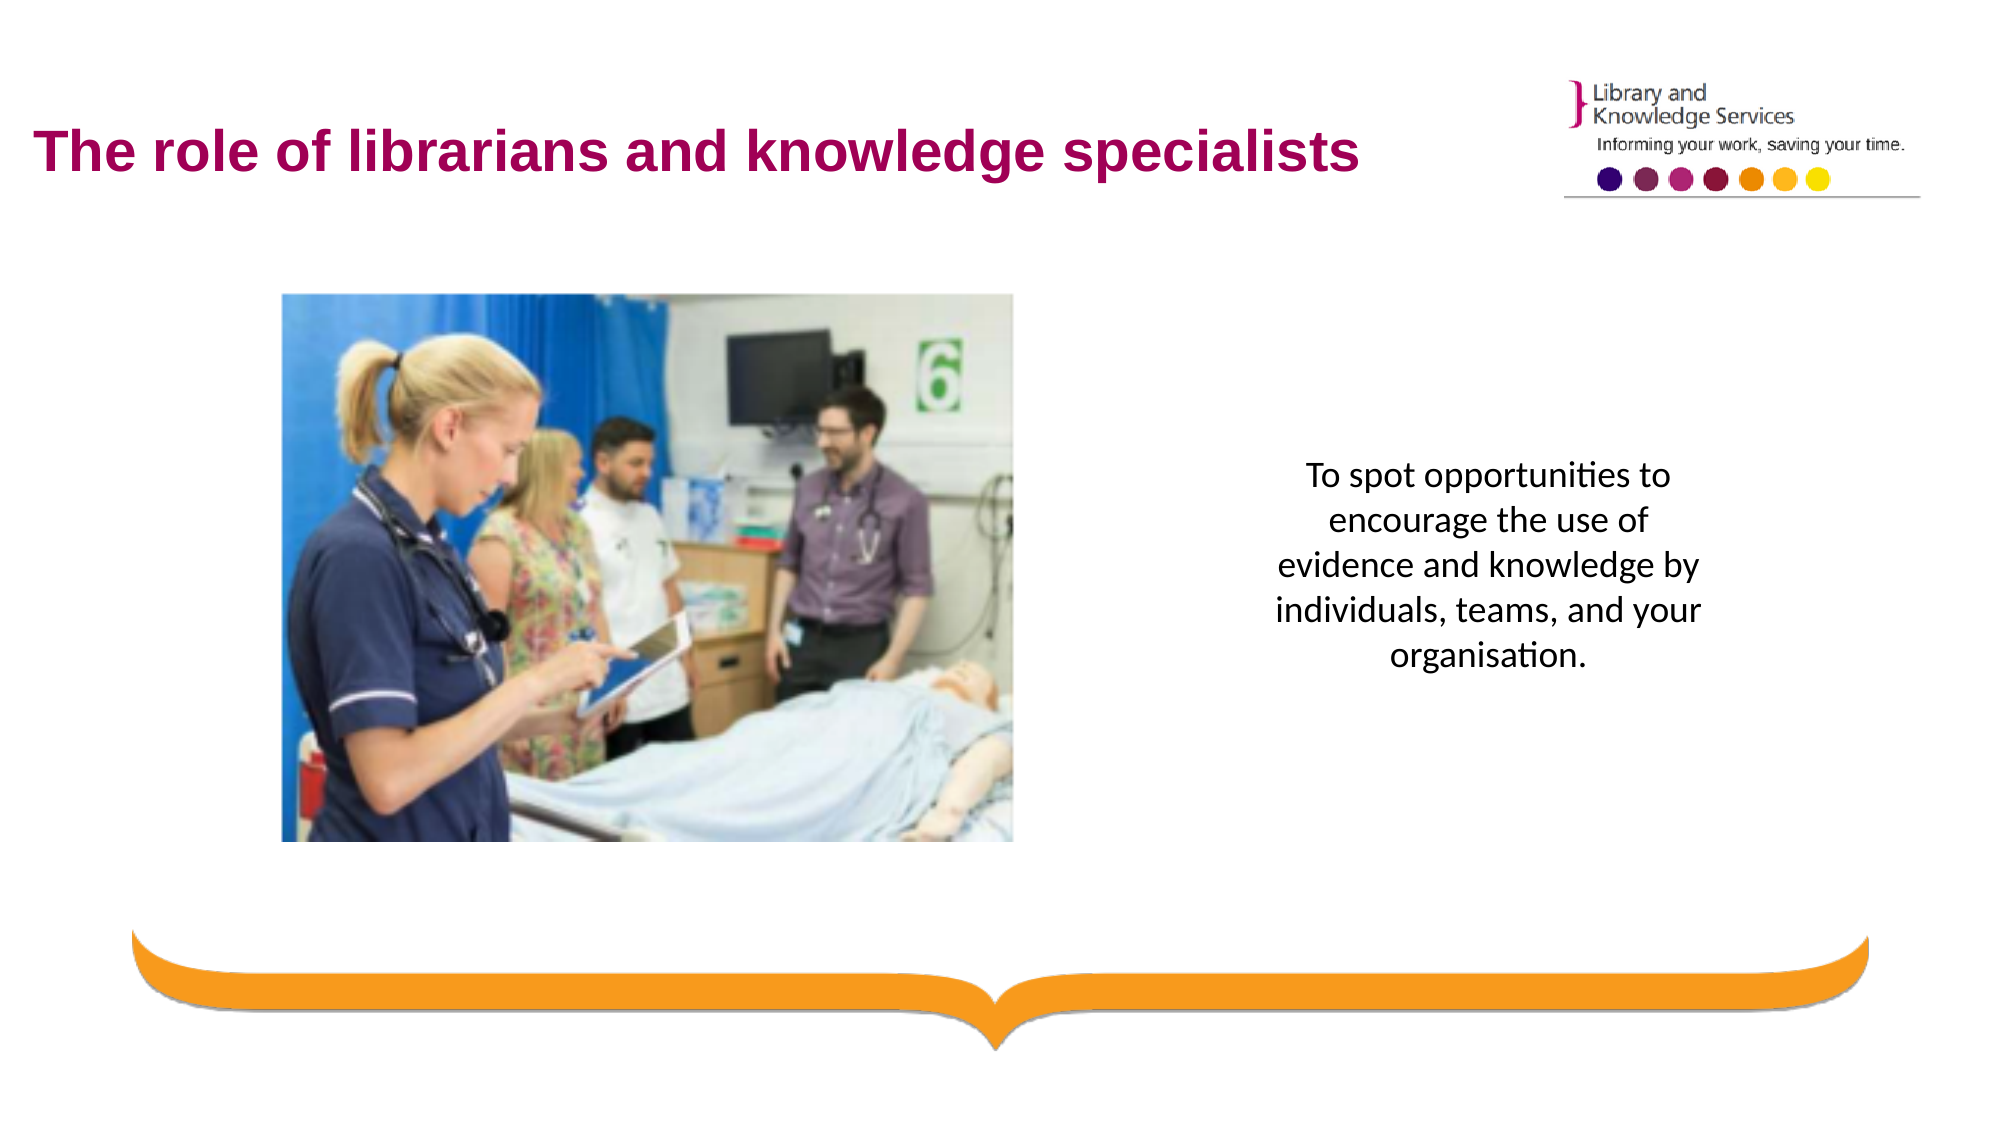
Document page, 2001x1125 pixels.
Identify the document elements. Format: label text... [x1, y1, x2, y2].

picture [1564, 76, 1923, 196]
picture [280, 292, 1020, 842]
title The role of librarians and knowledge specialists [18, 44, 1744, 262]
text_box To spot opportunities to encourage the use of evidence and knowledge by individuals, teams, and your organisation. [1258, 371, 1720, 754]
picture [132, 929, 1868, 1049]
